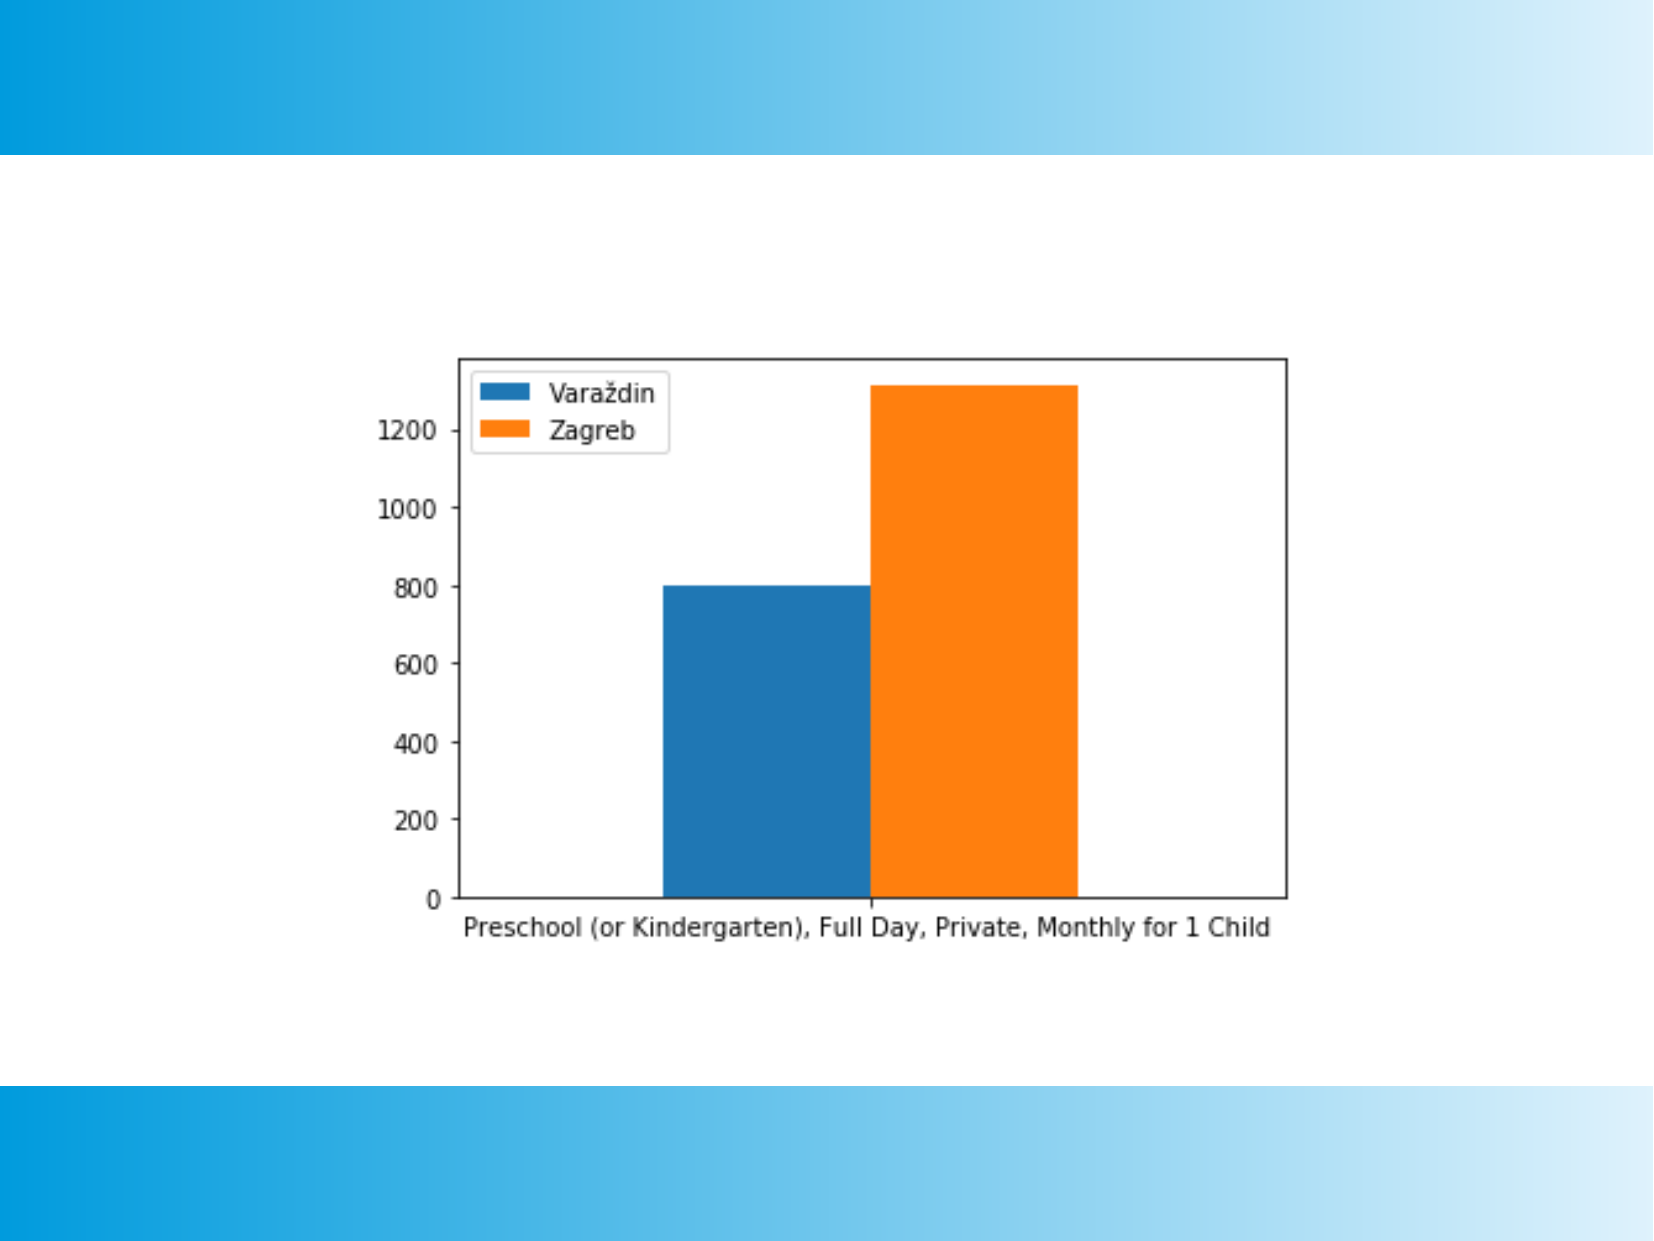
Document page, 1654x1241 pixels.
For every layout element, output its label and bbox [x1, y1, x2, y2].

picture [360, 344, 1301, 958]
